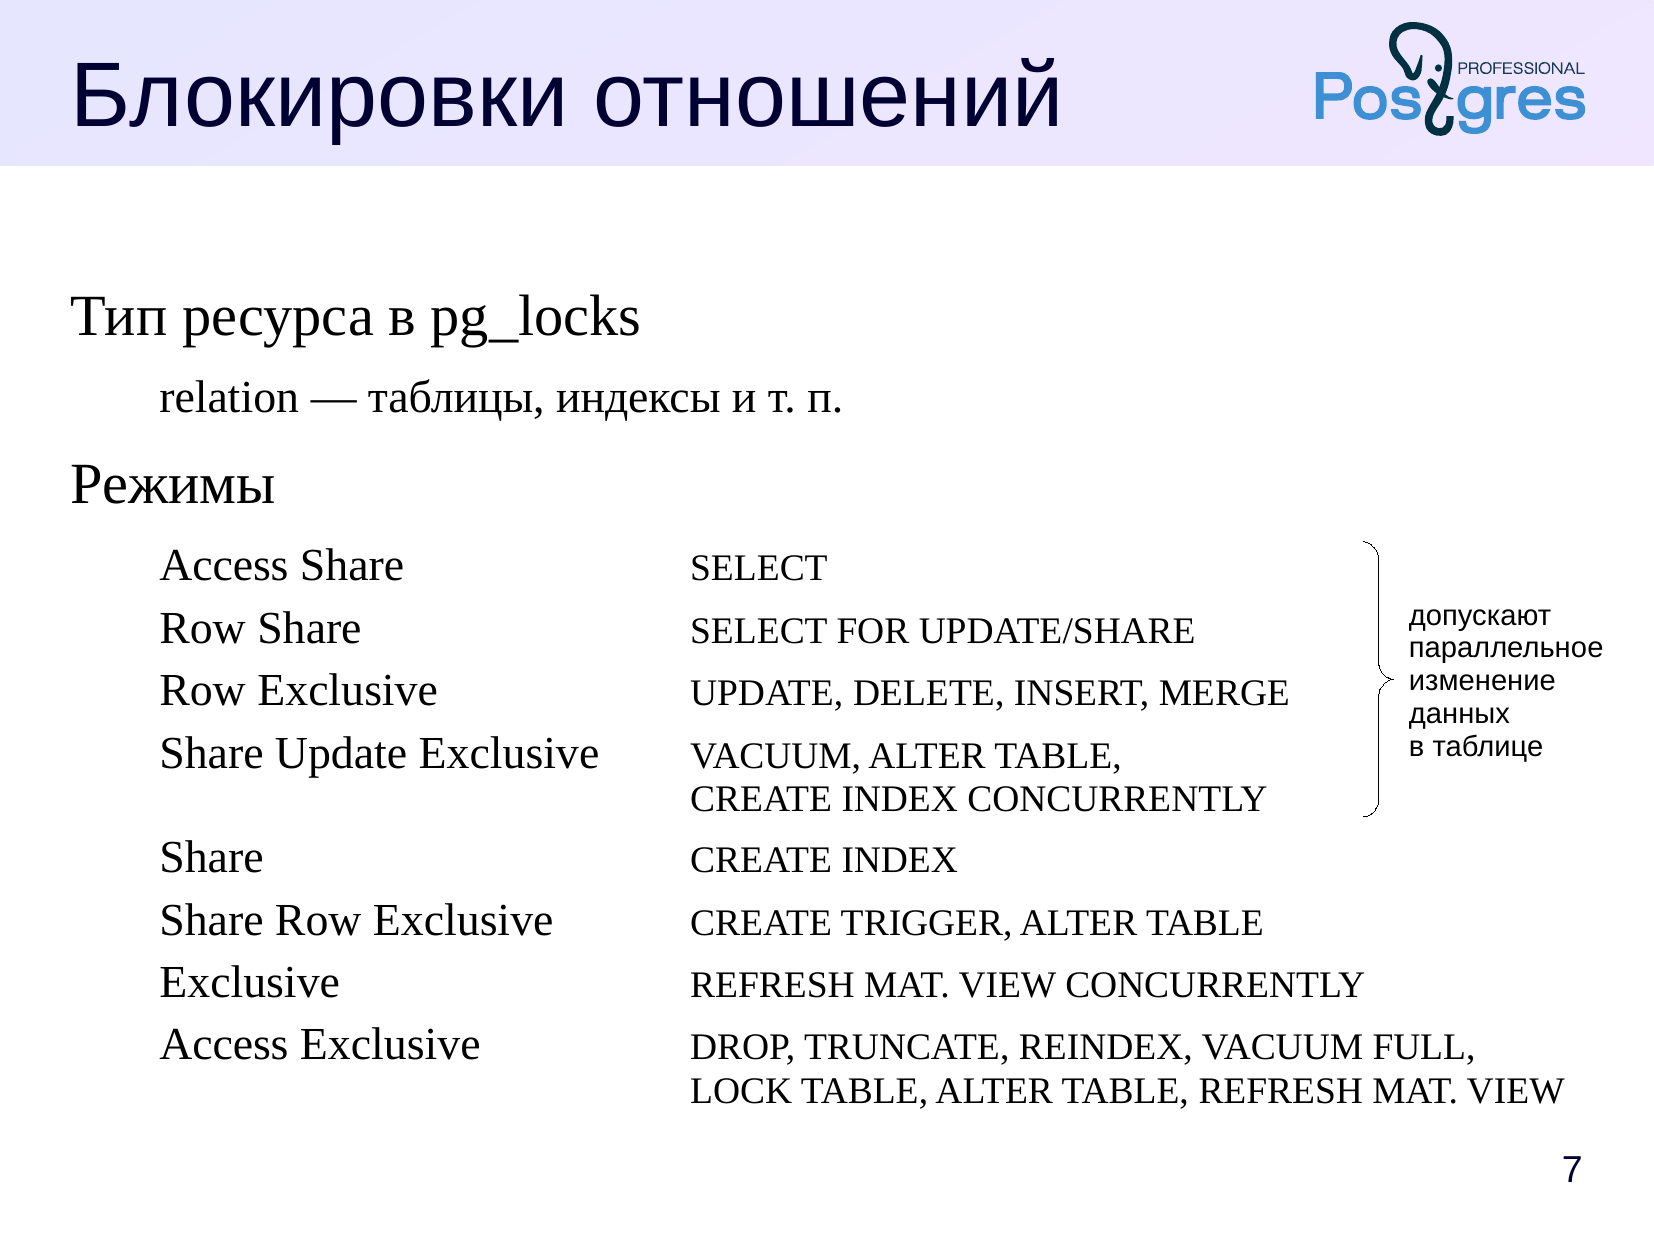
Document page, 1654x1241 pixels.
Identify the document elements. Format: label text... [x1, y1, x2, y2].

title Блокировки отношений [70, 43, 1241, 147]
list Тип ресурса в pg_locks relation — таблицы, индексы и т. п. Режимы Access Share SELECT Row Share SELECT FOR UPDATE/SHARE Row Exclusive UPDATE, DELETE, INSERT, MERGE Share Update Exclusive VACUUM, ALTER TABLE, CREATE INDEX CONCURRENTLY Share CREATE INDEX Share Row Exclusive CREATE TRIGGER, ALTER TABLE Exclusive REFRESH MAT. VIEW CONCURRENTLY Access Exclusive DROP, TRUNCATE, REINDEX, VACUUM FULL, LOCK TABLE, ALTER TABLE, REFRESH MAT. VIEW [70, 283, 1583, 1141]
text_box допускают параллельное изменение данных в таблице [1394, 591, 1619, 771]
